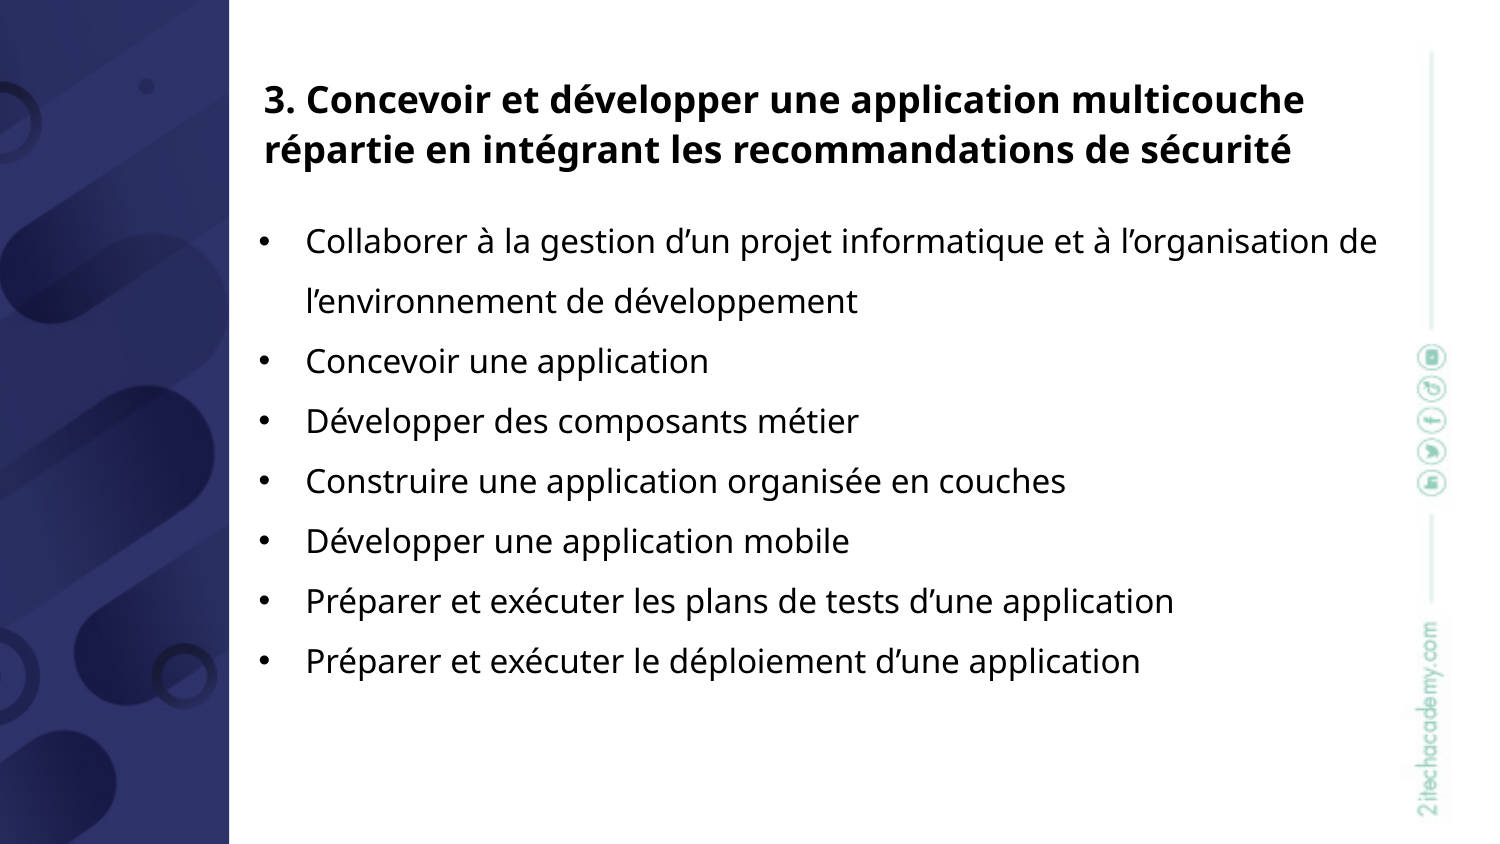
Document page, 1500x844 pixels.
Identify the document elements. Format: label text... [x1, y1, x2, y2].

text_box Collaborer à la gestion d’un projet informatique et à l’organisation de l’environnement de développement Concevoir une application Développer des composants métier Construire une application organisée en couches Développer une application mobile Préparer et exécuter les plans de tests d’une application Préparer et exécuter le déploiement d’une application [243, 193, 1461, 688]
table_header 3. Concevoir et développer une application multicouche répartie en intégrant les recommandations de sécurité [256, 73, 1418, 193]
picture [0, 0, 1500, 844]
